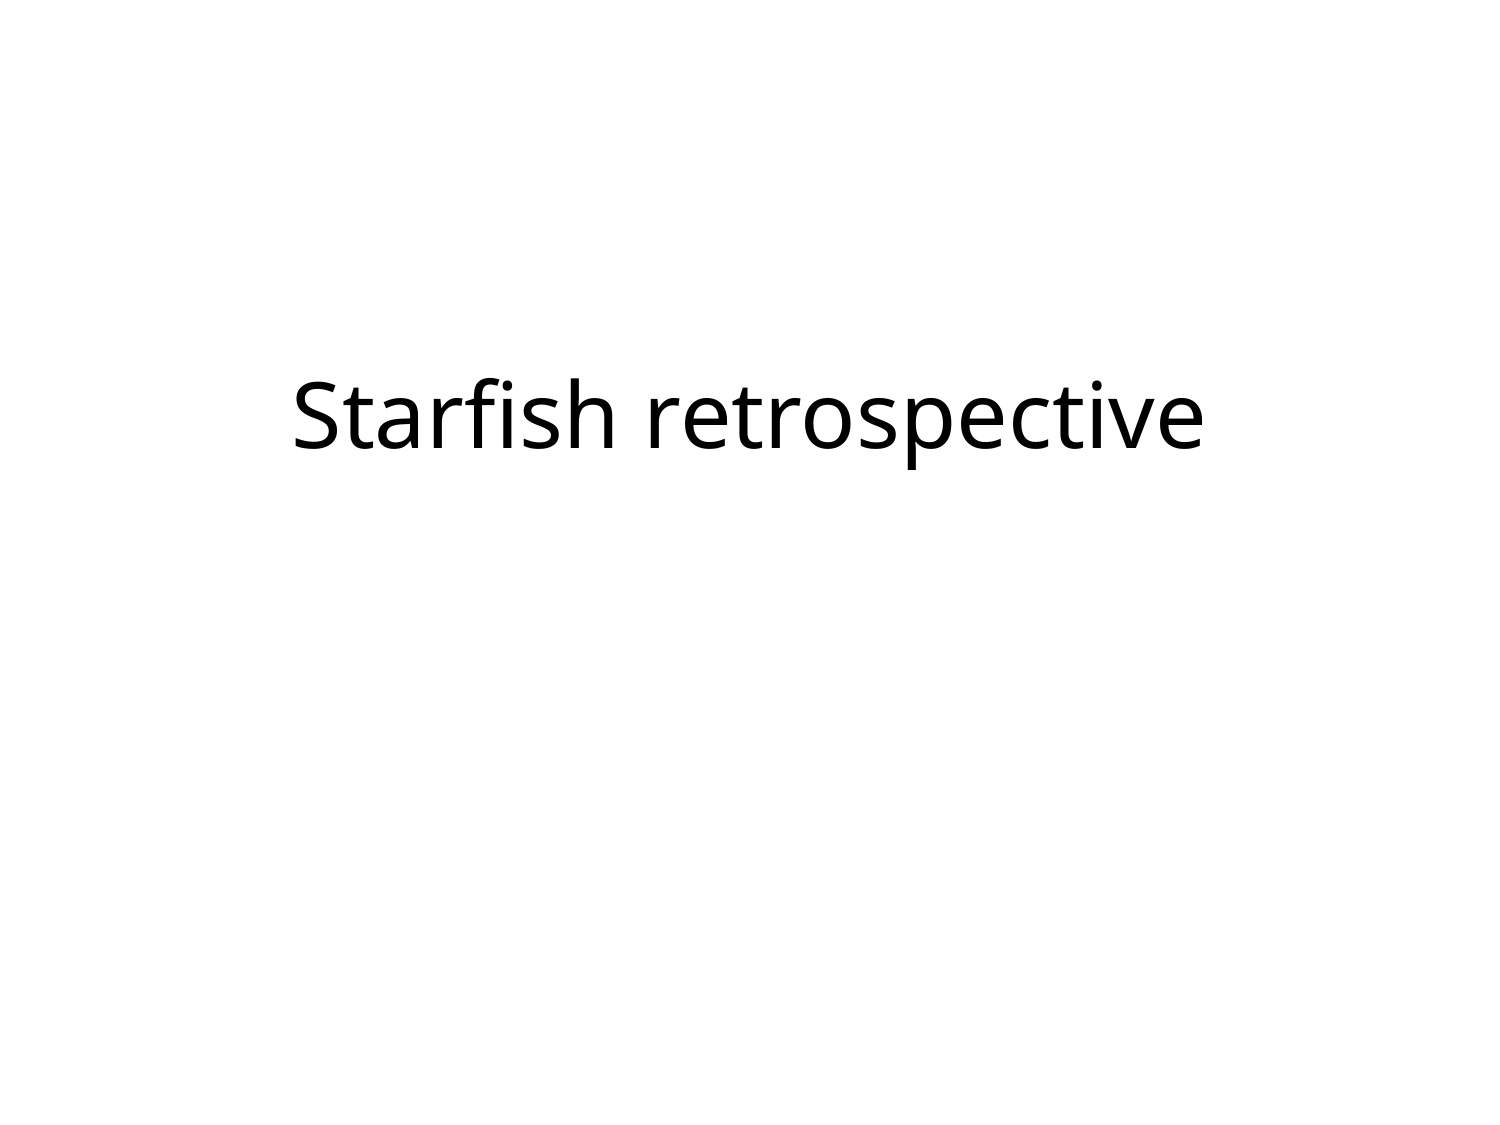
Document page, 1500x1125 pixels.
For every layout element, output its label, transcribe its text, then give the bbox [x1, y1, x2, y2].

title Starfish retrospective [112, 349, 1388, 591]
